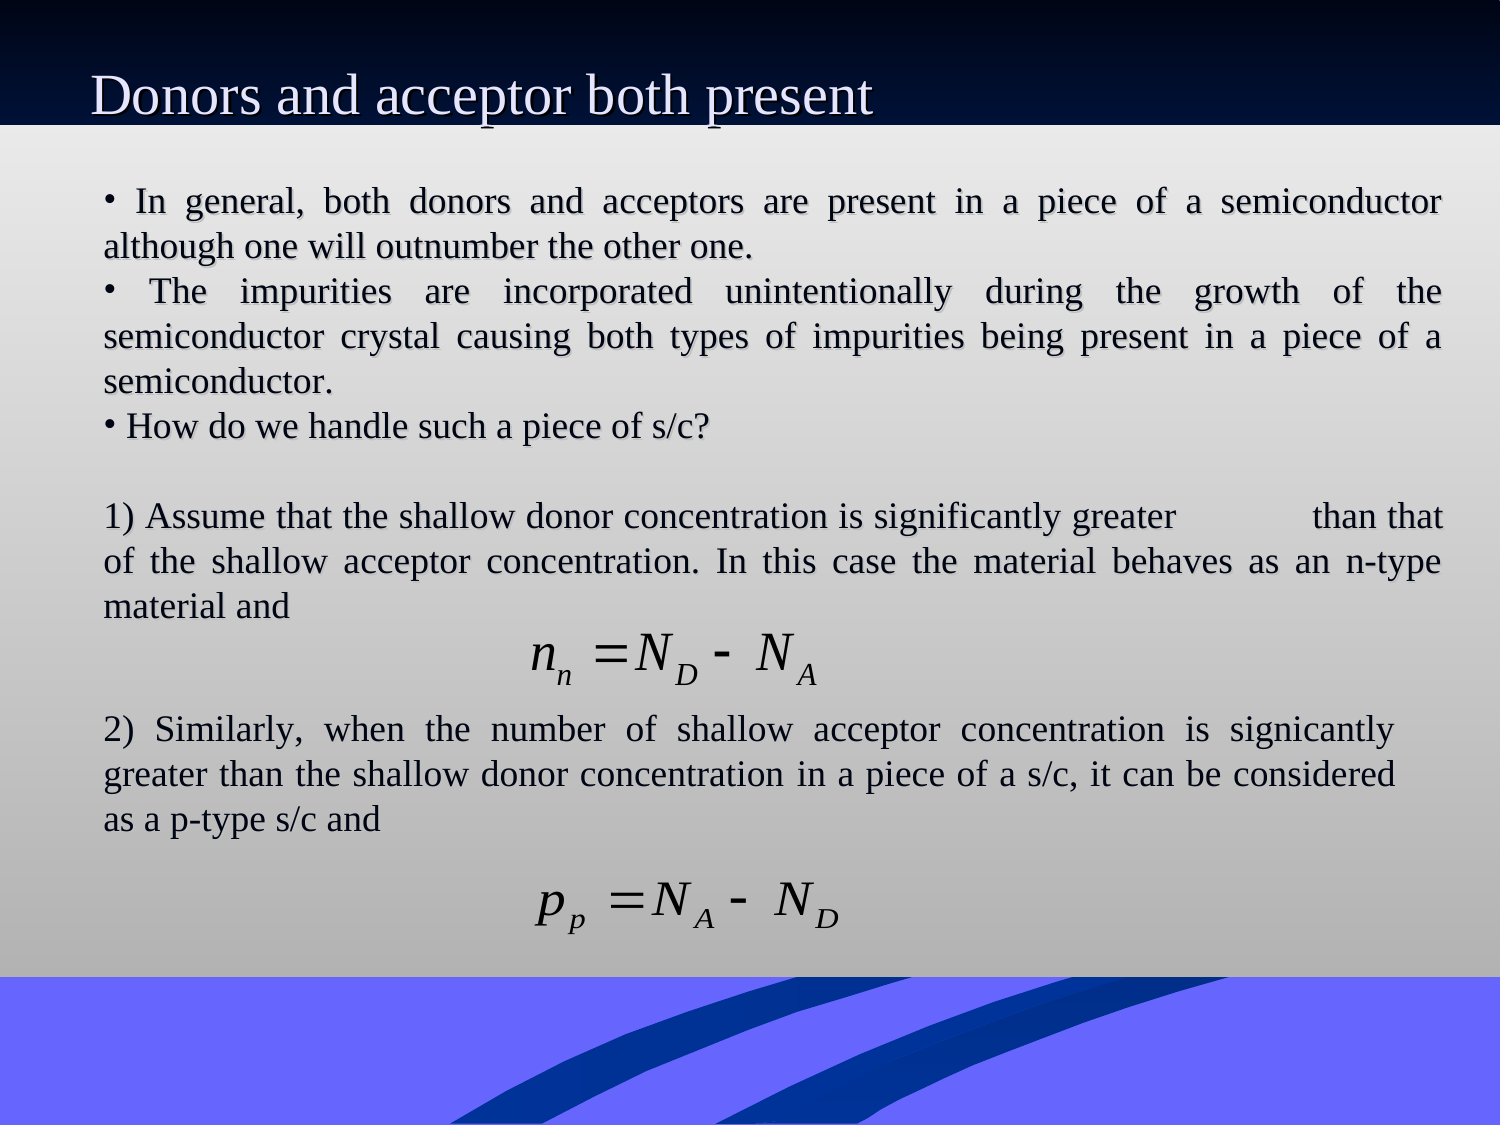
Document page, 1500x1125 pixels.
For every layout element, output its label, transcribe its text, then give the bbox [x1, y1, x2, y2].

text_box 2) Similarly, when the number of shallow acceptor concentration is signicantly greater than the shallow donor concentration in a piece of a s/c, it can be considered as a p-type s/c and [88, 703, 1412, 847]
title Donors and acceptor both present [75, 45, 1426, 138]
chart [525, 871, 845, 941]
text_box In general, both donors and acceptors are present in a piece of a semiconductor although one will outnumber the other one. The impurities are incorporated unintentionally during the growth of the semiconductor crystal causing both types of impurities being present in a piece of a semiconductor. How do we handle such a piece of s/c? 1) Assume that the shallow donor concentration is significantly greater than that of the shallow acceptor concentration. In this case the material behaves as an n-type material and [88, 168, 1459, 703]
text_box [0, 125, 1500, 977]
